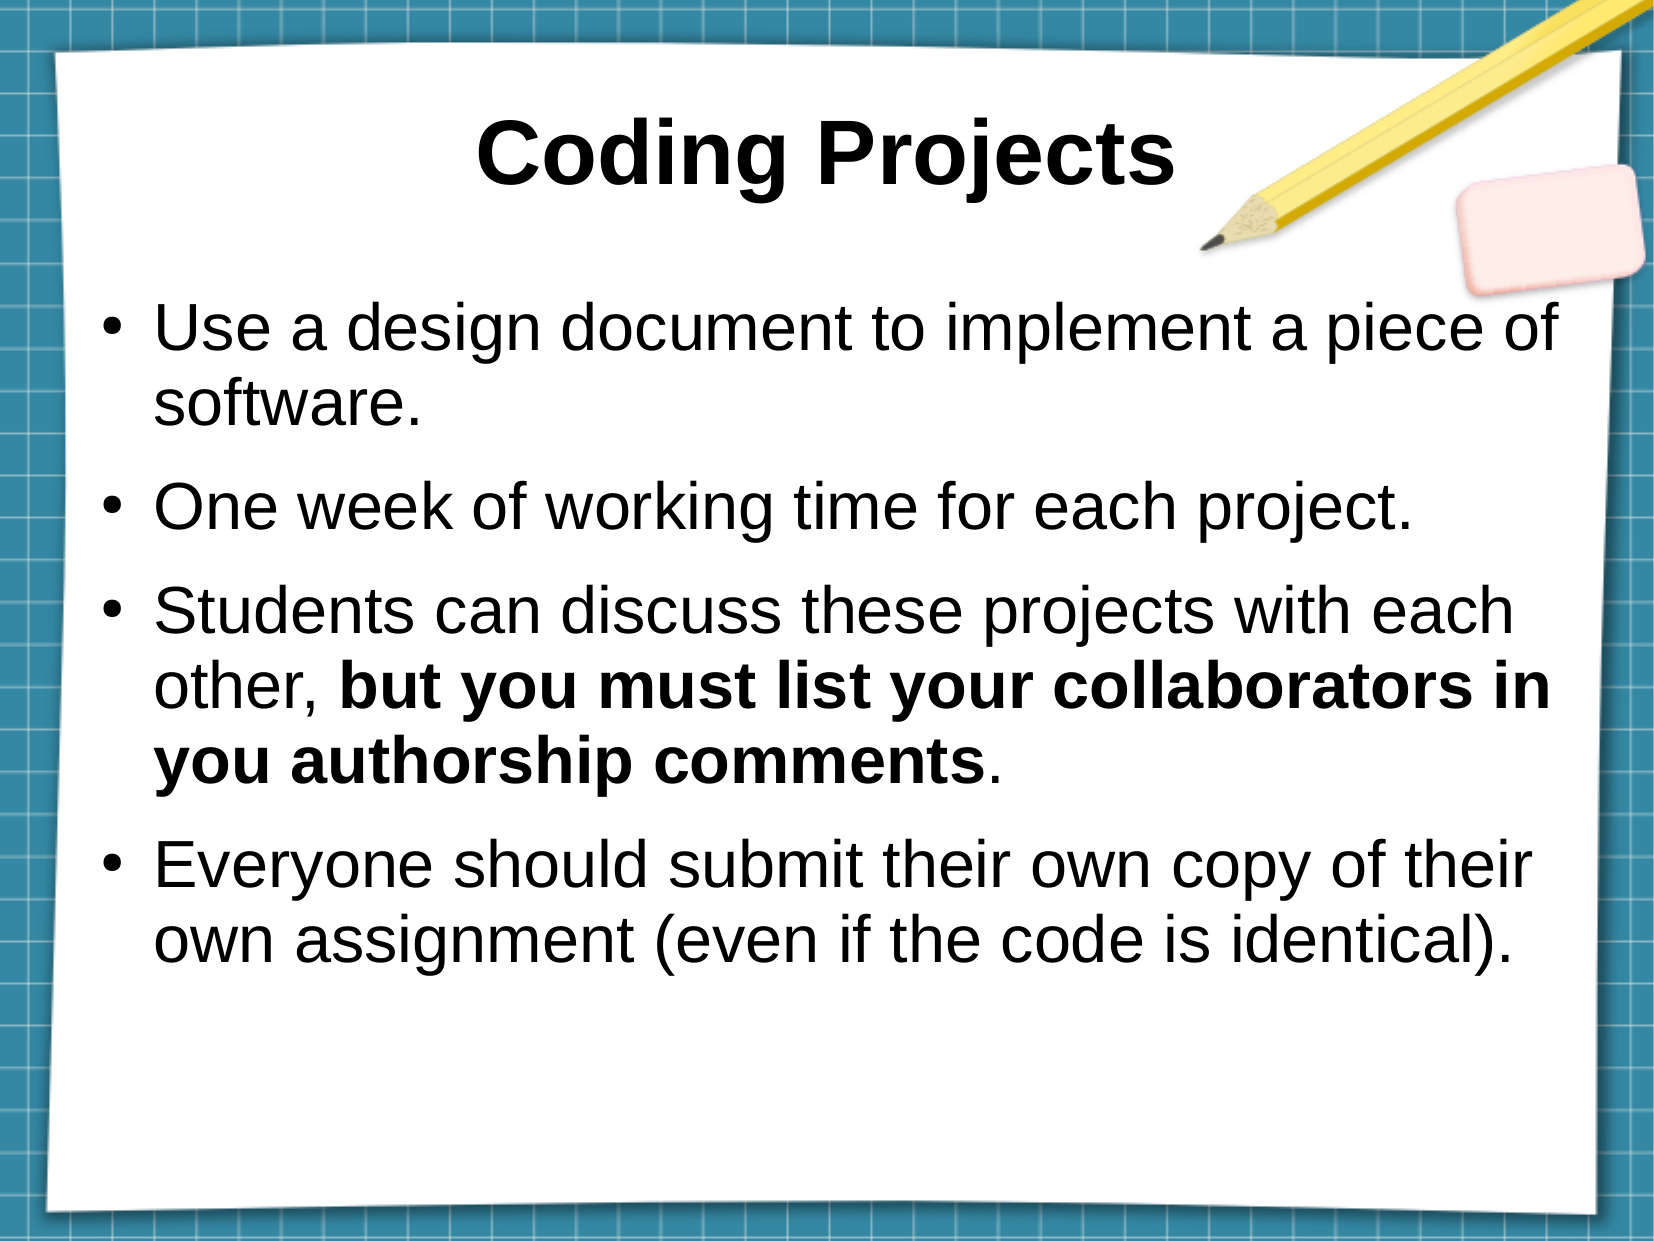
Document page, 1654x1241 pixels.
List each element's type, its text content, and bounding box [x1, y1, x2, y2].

picture [0, 0, 1654, 1241]
title Coding Projects [82, 49, 1571, 257]
list Use a design document to implement a piece of software. One week of working time for each project. Students can discuss these projects with each other, but you must list your collaborators in you authorship comments. Everyone should submit their own copy of their own assignment (even if the code is identical). [82, 290, 1571, 1010]
